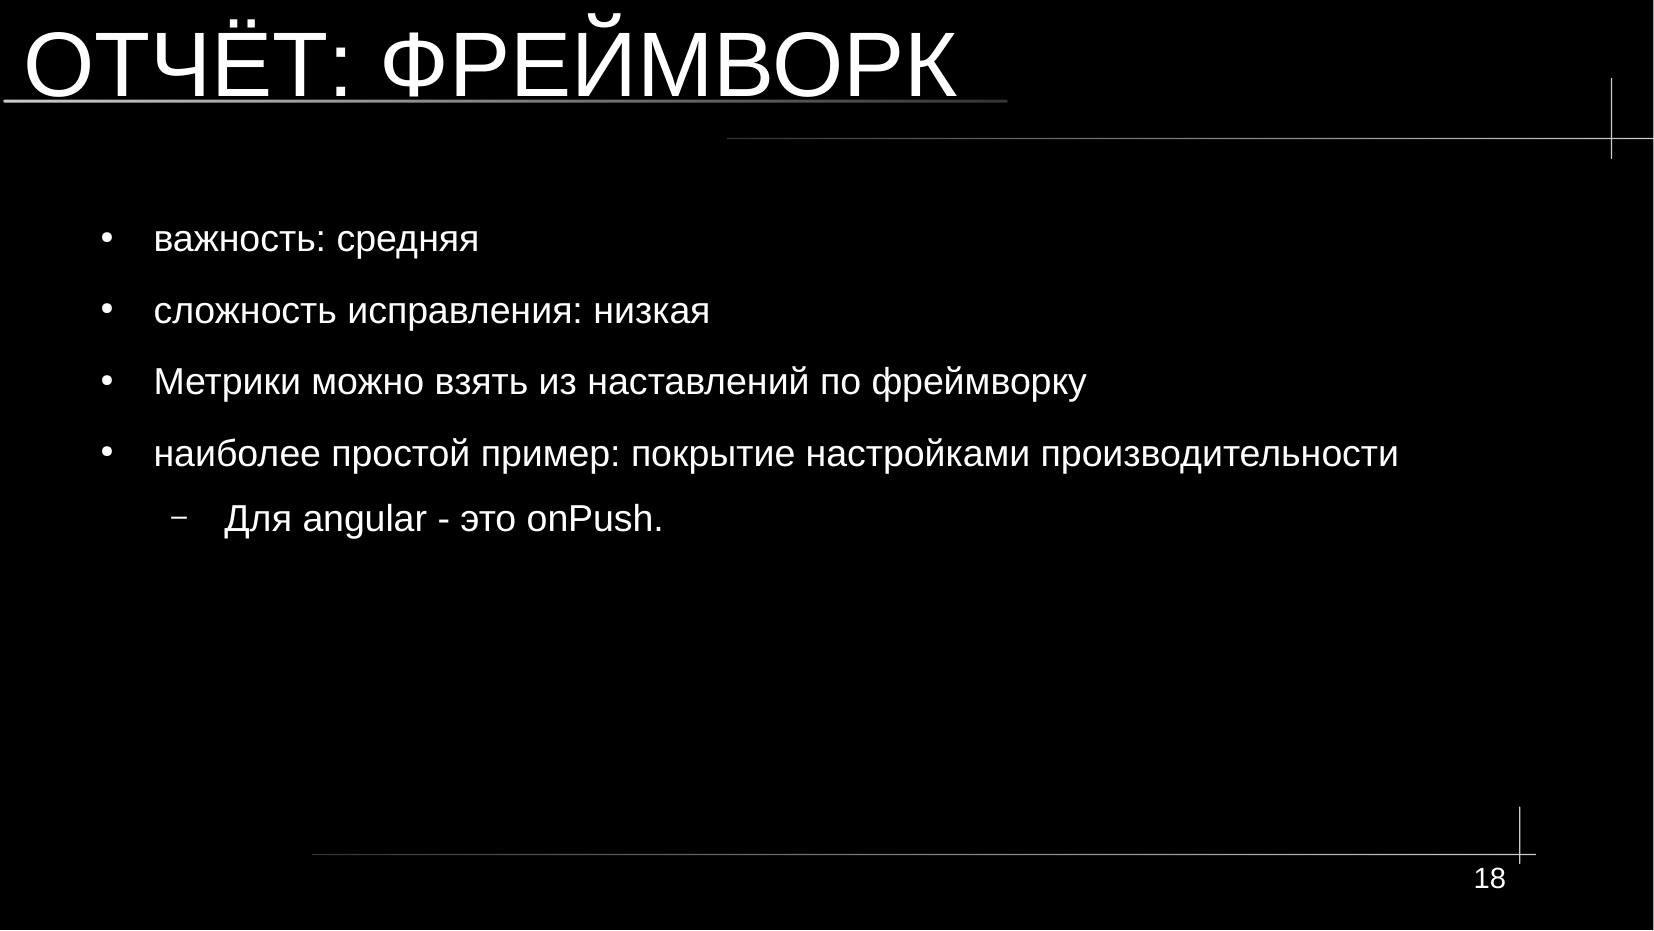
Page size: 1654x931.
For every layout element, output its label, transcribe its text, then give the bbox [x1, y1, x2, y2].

title ОТЧЁТ: ФРЕЙМВОРК [23, 11, 1589, 119]
list важность: средняя сложность исправления: низкая Метрики можно взять из наставлений по фреймворку наиболее простой пример: покрытие настройками производительности Для angular - это onPush. [82, 217, 1571, 758]
